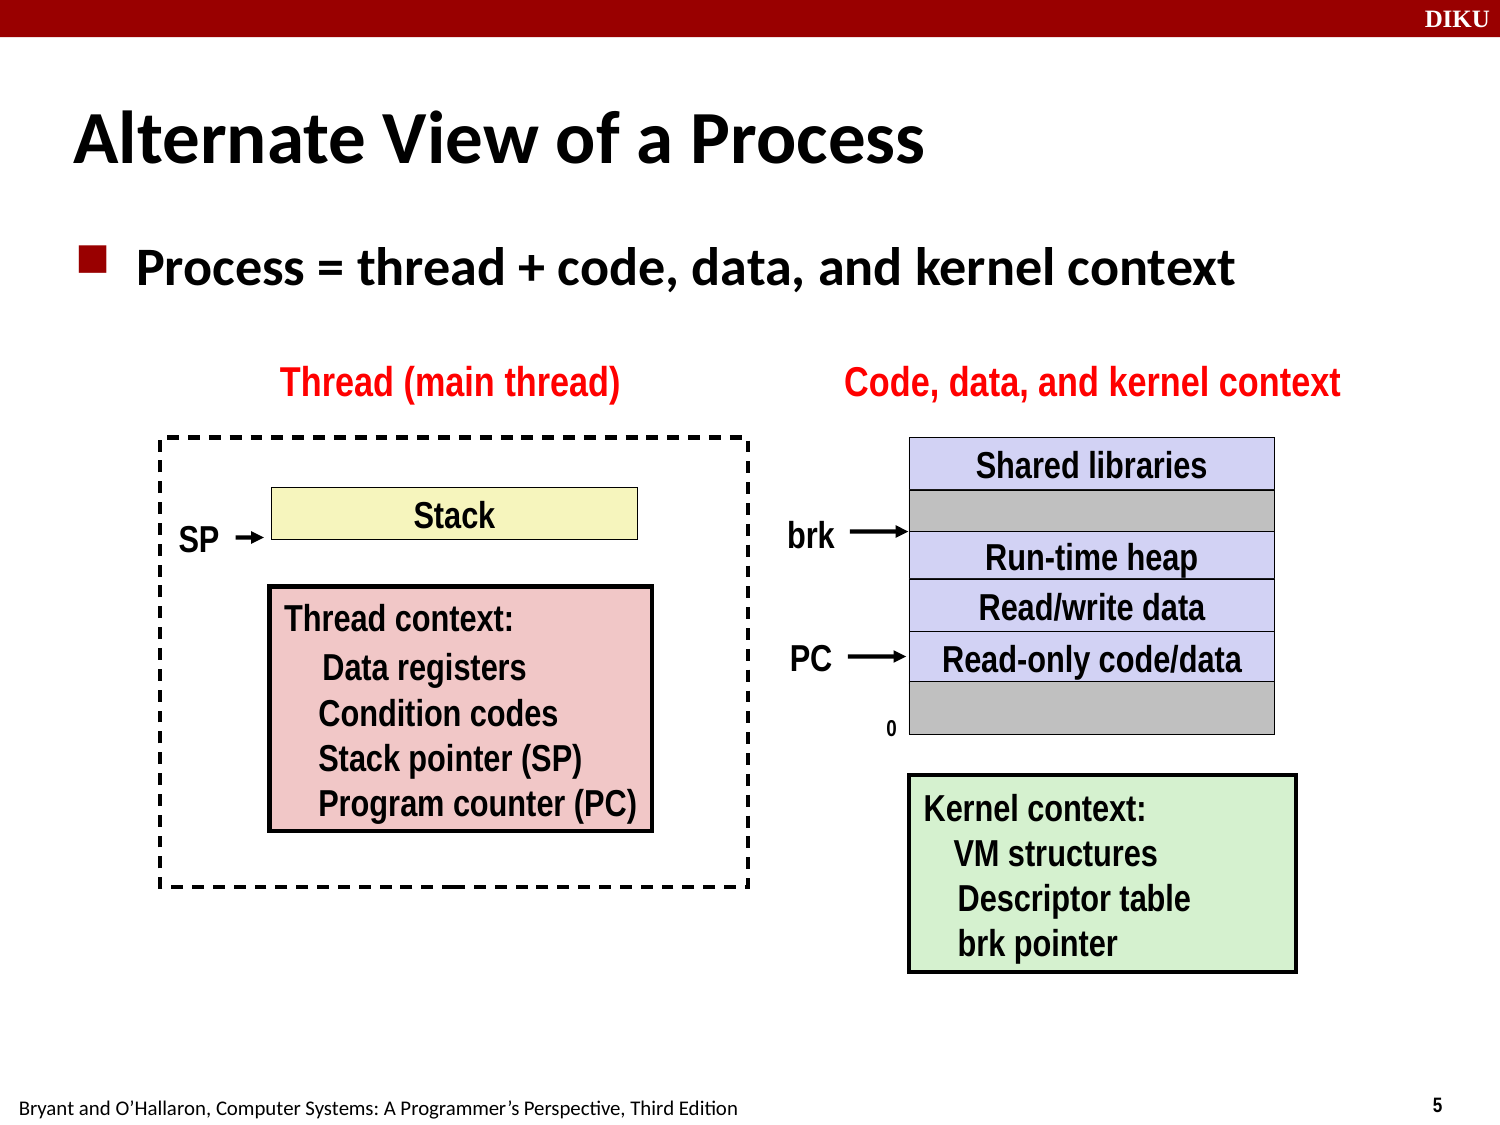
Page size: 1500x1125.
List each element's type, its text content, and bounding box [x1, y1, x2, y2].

text_box Thread context: Data registers Condition codes Stack pointer (SP) Program counter (PC) [269, 586, 653, 832]
text_box PC [774, 627, 848, 687]
text_box Alternate View of a Process [58, 71, 1304, 197]
text_box 0 [871, 706, 912, 749]
text_box Code, data, and kernel context [820, 347, 1355, 413]
text_box Read/write data [908, 578, 1275, 631]
text_box Kernel context: VM structures Descriptor table brk pointer [908, 775, 1297, 972]
text_box Shared libraries [908, 437, 1275, 489]
text_box Read-only code/data [908, 631, 1275, 681]
text_box [908, 681, 1275, 734]
text_box Run-time heap [908, 531, 1275, 578]
text_box Stack [271, 487, 638, 540]
text_box [908, 489, 1275, 531]
text_box brk [772, 504, 850, 564]
text_box Process = thread + code, data, and kernel context [65, 223, 1361, 1039]
text_box Thread (main thread) [265, 347, 636, 413]
text_box SP [163, 507, 235, 568]
